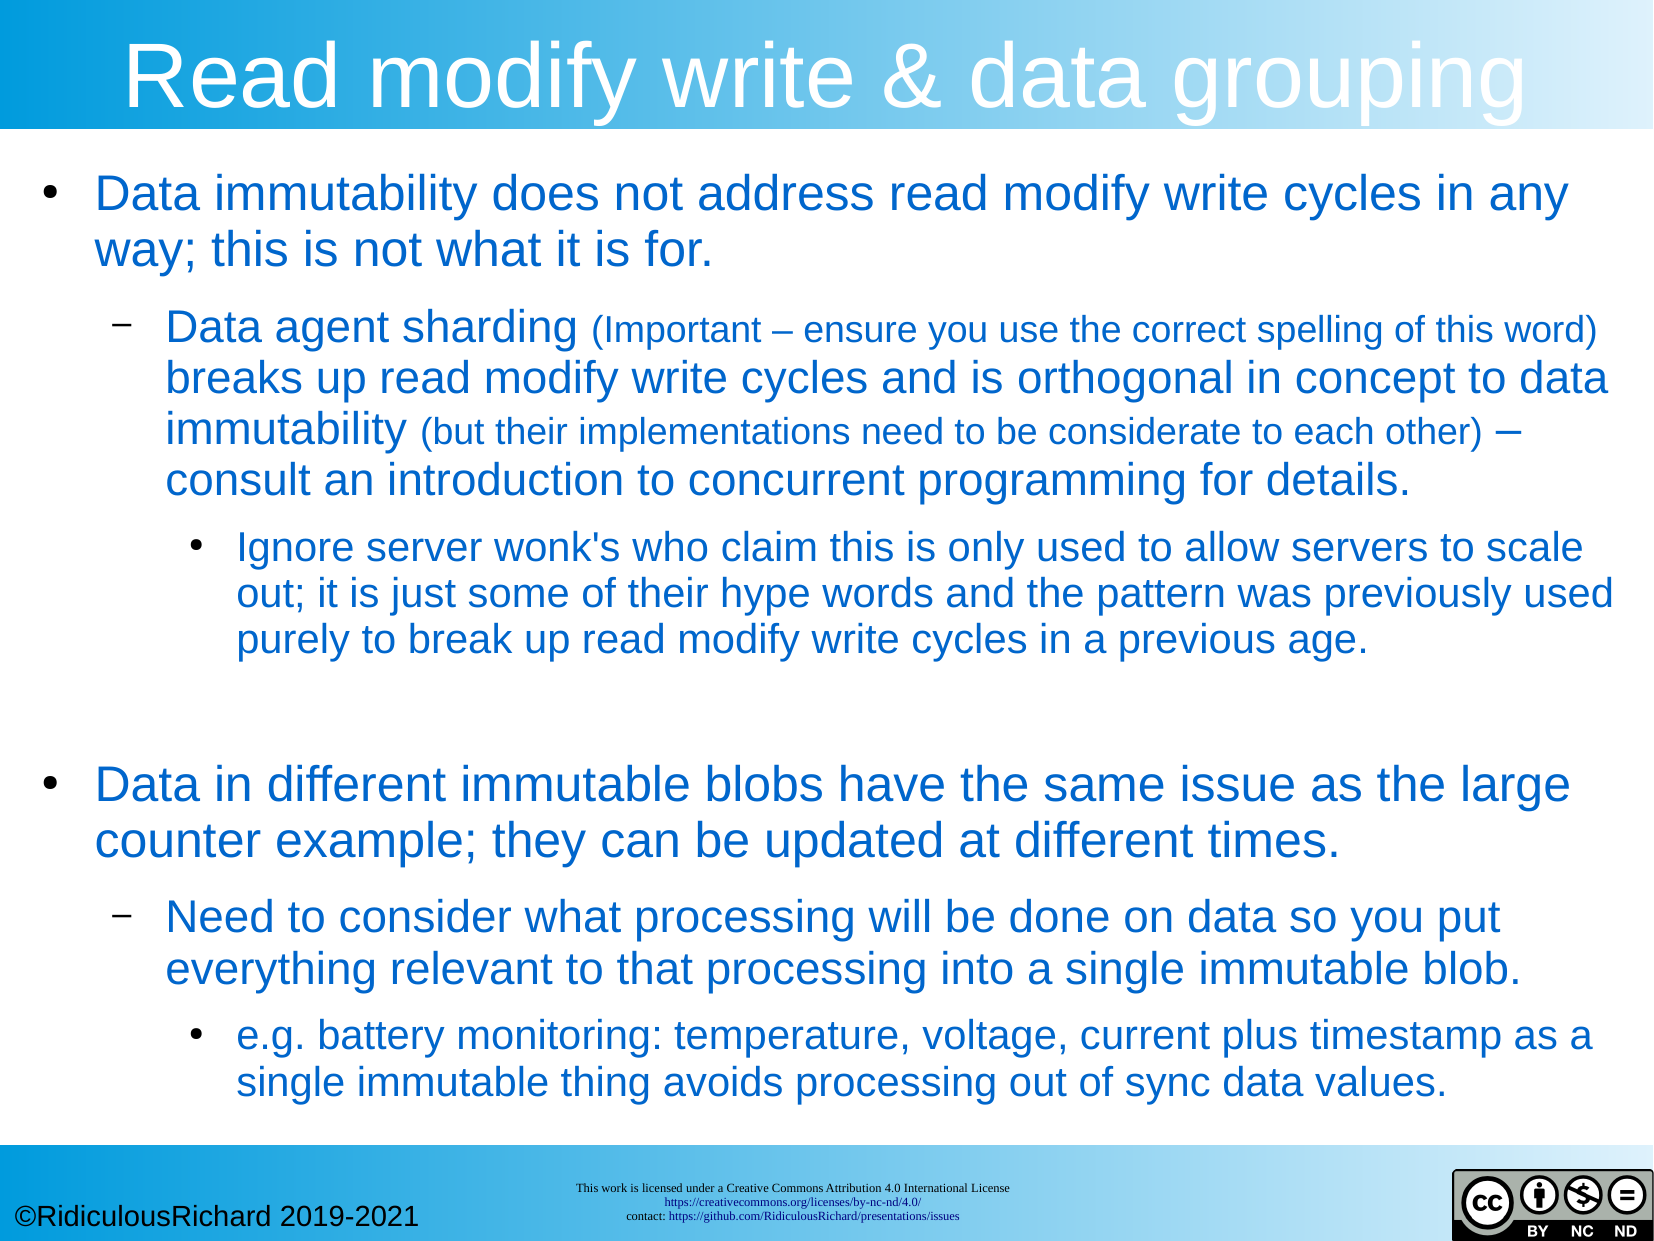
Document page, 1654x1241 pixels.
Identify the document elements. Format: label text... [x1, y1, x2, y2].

list Data immutability does not address read modify write cycles in any way; this is not what it is for. Data agent sharding (Important – ensure you use the correct spelling of this word) breaks up read modify write cycles and is orthogonal in concept to data immutability (but their implementations need to be considerate to each other) – consult an introduction to concurrent programming for details. Ignore server wonk's who claim this is only used to allow servers to scale out; it is just some of their hype words and the pattern was previously used purely to break up read modify write cycles in a previous age. Data in different immutable blobs have the same issue as the large counter example; they can be updated at different times. Need to consider what processing will be done on data so you put everything relevant to that processing into a single immutable blob. e.g. battery monitoring: temperature, voltage, current plus timestamp as a single immutable thing avoids processing out of sync data values. [23, 165, 1630, 1123]
title Read modify write & data grouping [23, 0, 1630, 165]
picture [1452, 1169, 1654, 1241]
picture [138, 1146, 142, 1241]
